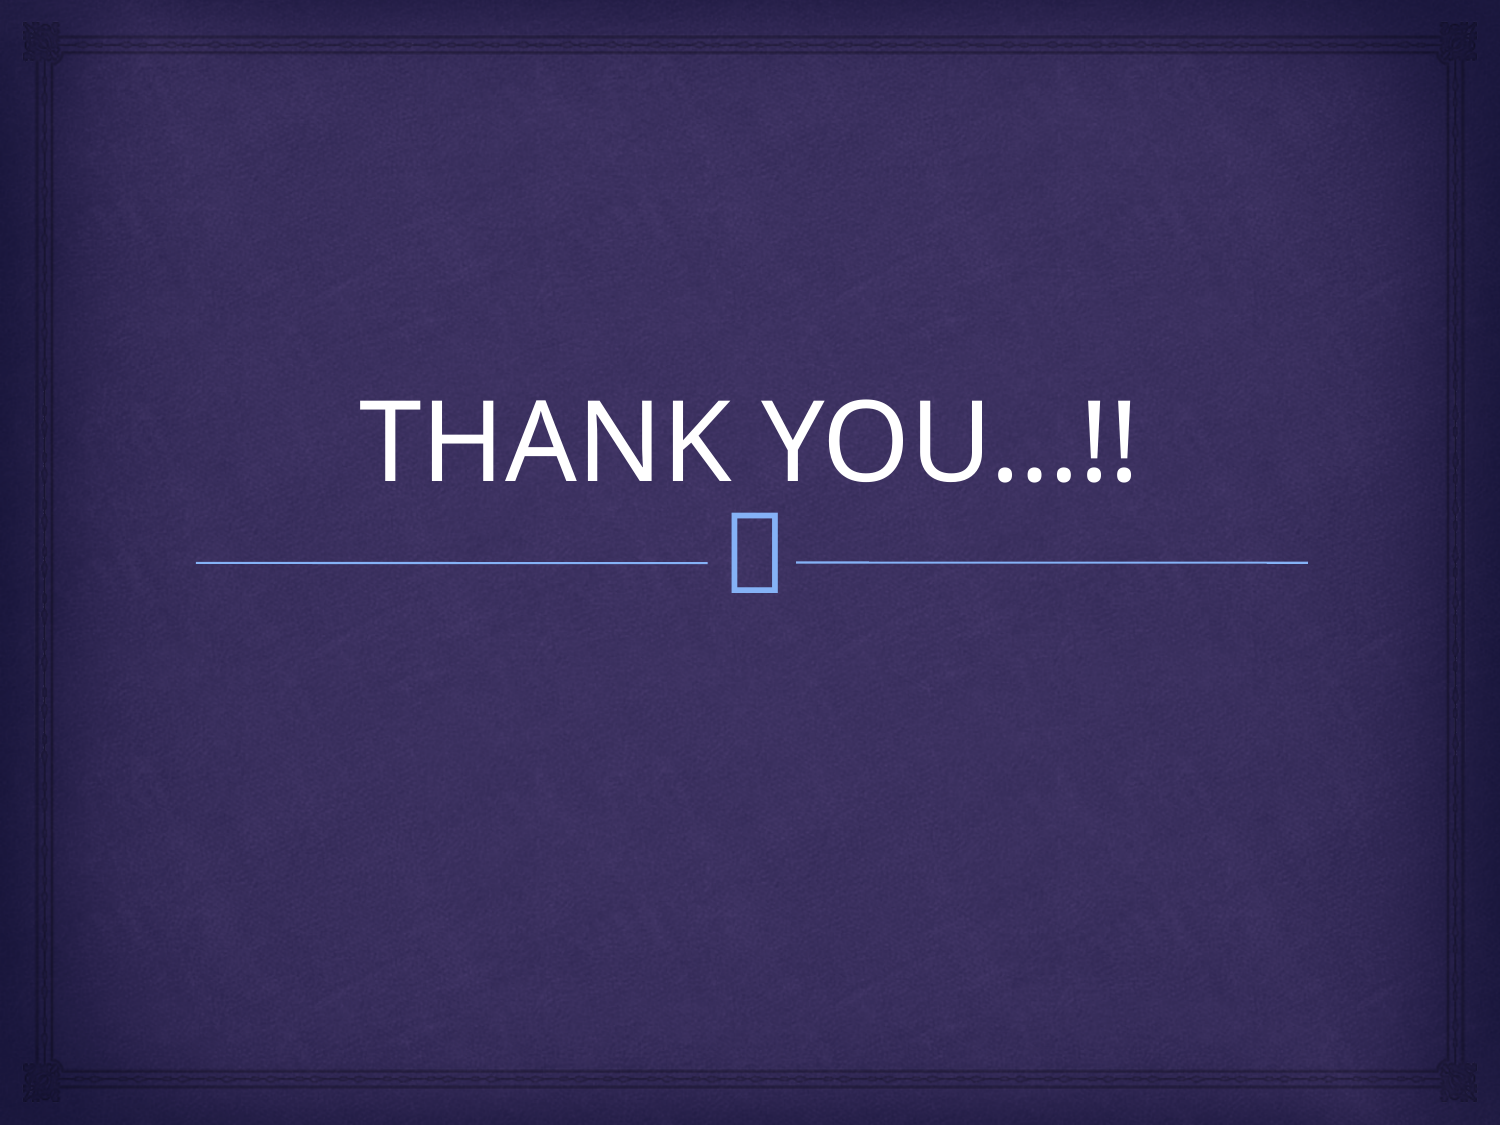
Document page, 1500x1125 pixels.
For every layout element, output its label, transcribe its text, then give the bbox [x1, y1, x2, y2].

picture [0, 0, 1500, 1125]
title THANK YOU…!! [194, 227, 1306, 512]
